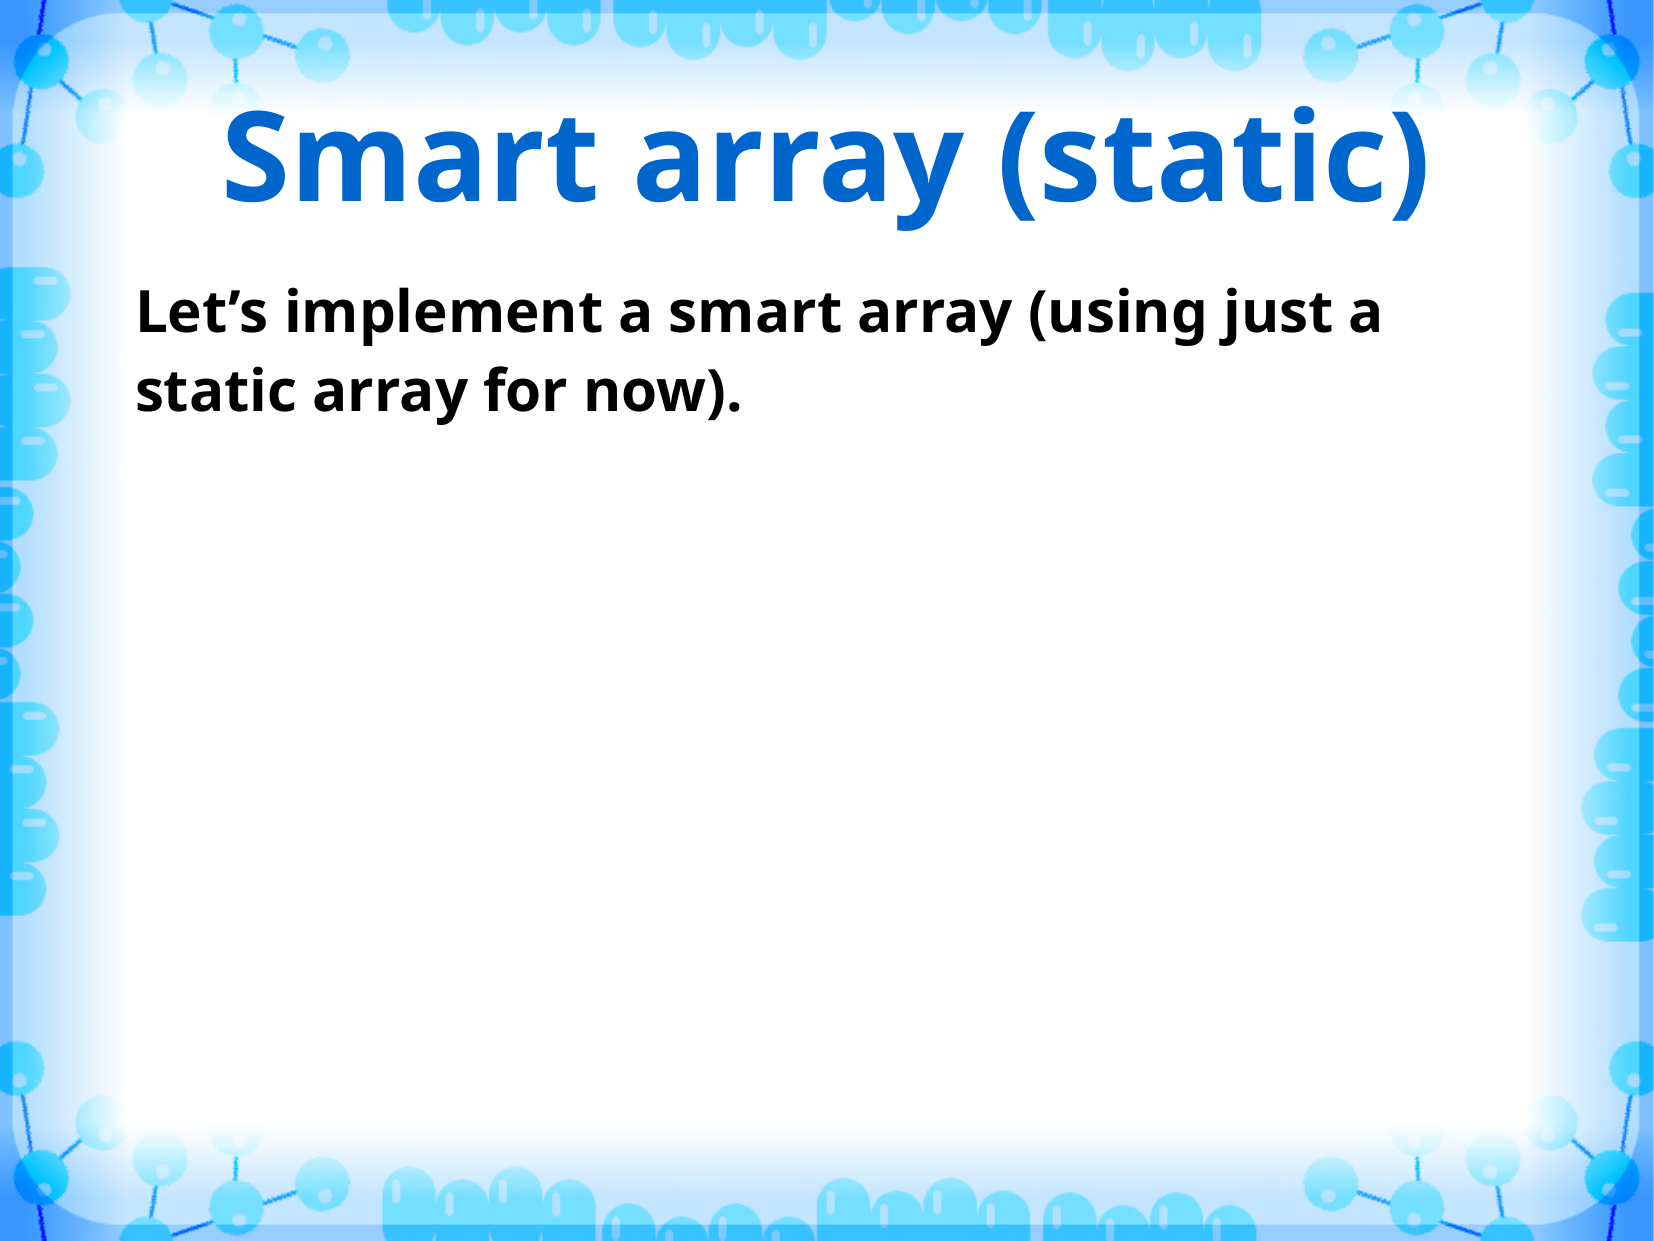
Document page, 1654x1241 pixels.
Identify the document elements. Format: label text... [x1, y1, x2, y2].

text_box Let’s implement a smart array (using just a static array for now). [135, 270, 1509, 458]
title Smart array (static) [82, 49, 1571, 257]
picture [0, 0, 1654, 1241]
